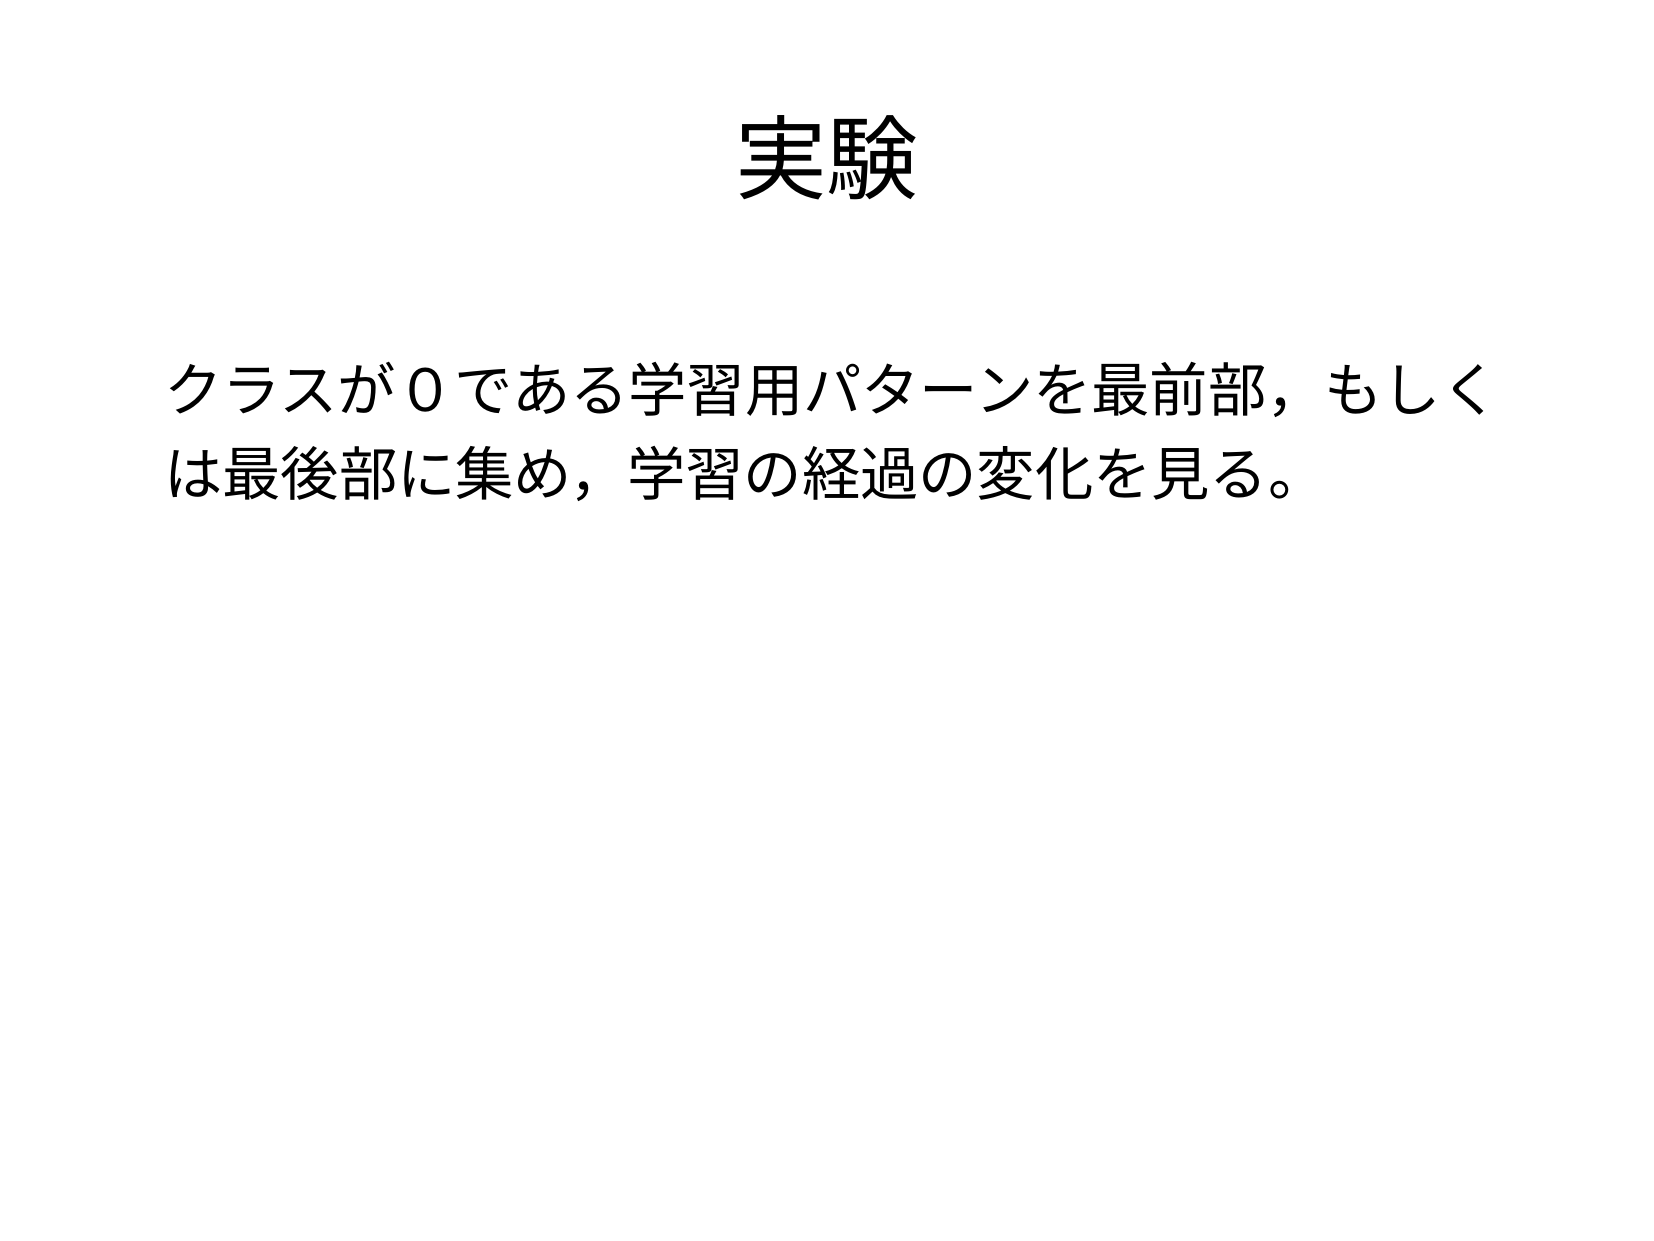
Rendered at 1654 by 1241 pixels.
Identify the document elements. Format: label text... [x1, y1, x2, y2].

text_box クラスが０である学習用パターンを最前部，もしくは最後部に集め，学習の経過の変化を見る。 [149, 336, 1566, 478]
title 実験 [82, 49, 1571, 257]
